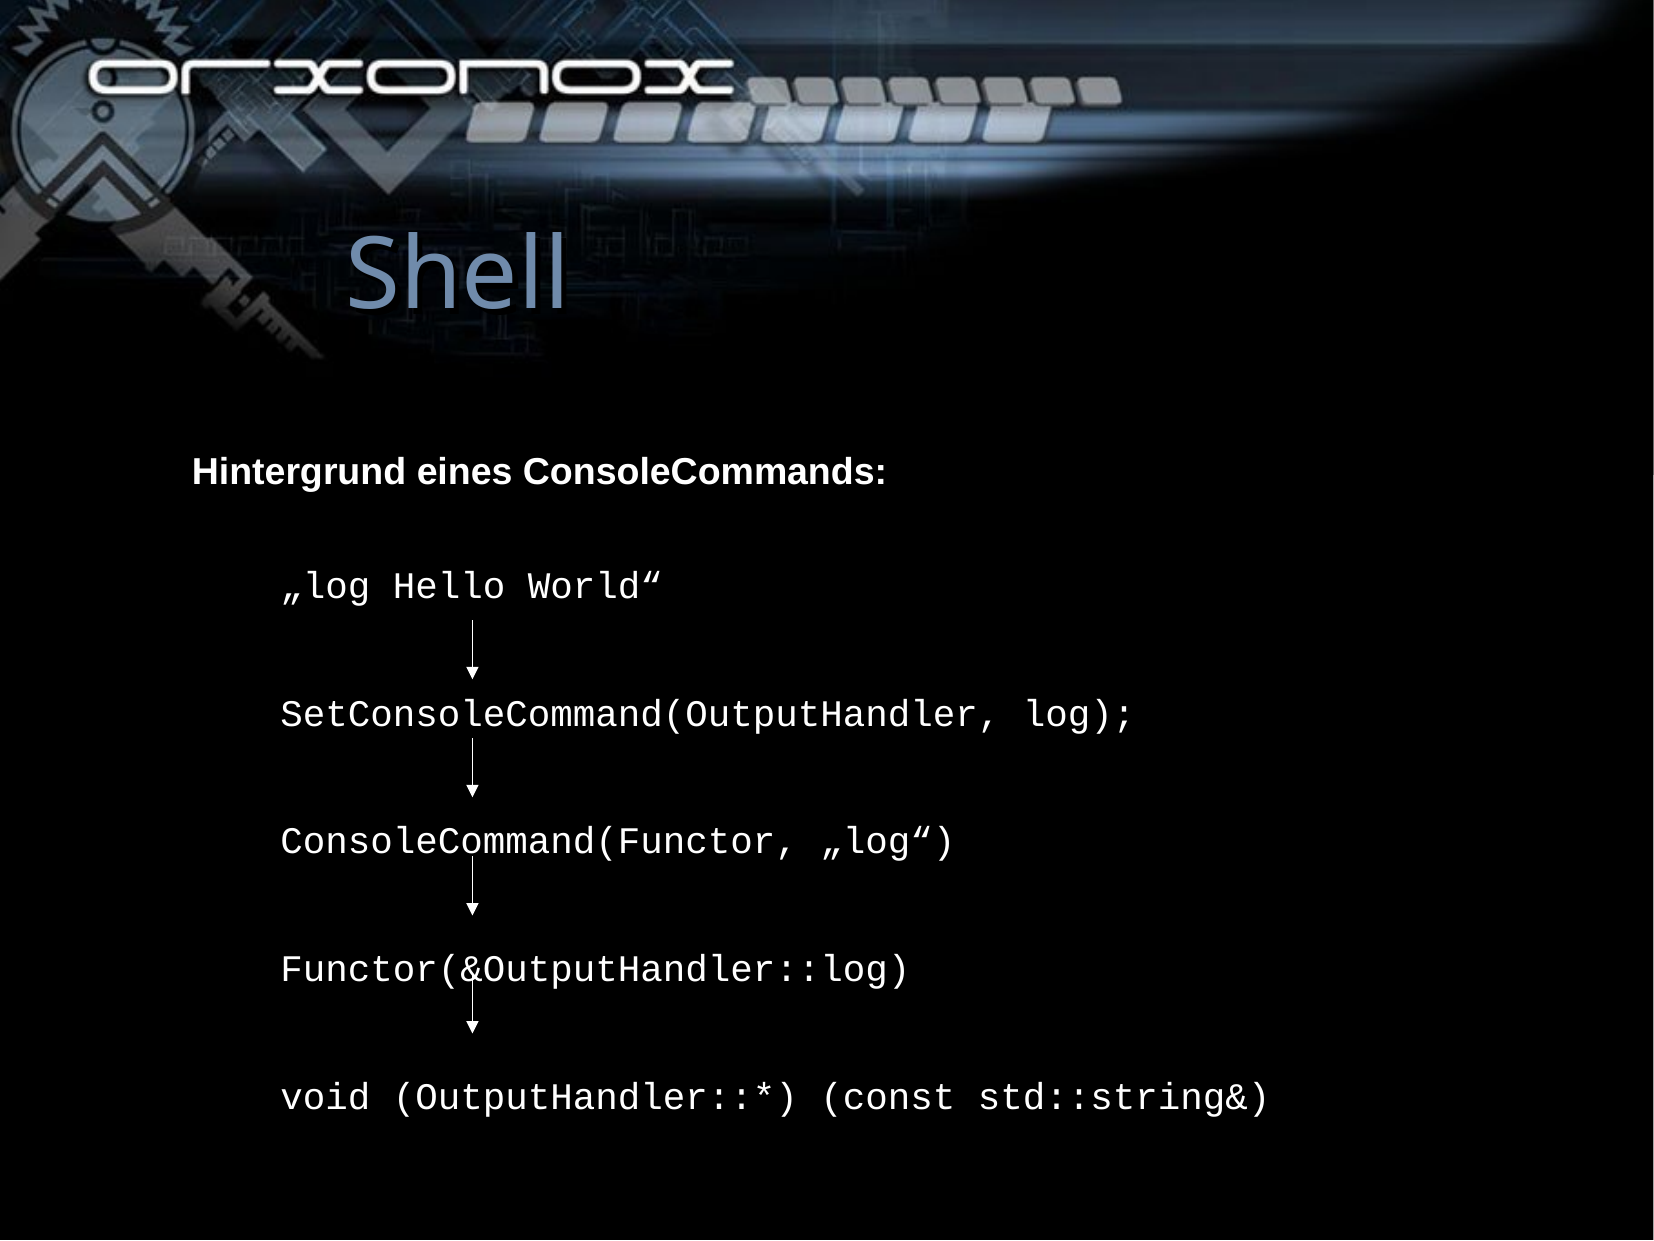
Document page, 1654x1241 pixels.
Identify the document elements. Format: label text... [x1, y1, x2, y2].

text_box „log Hello World“ SetConsoleCommand(OutputHandler, log); ConsoleCommand(Functor, „log“) Functor(&OutputHandler::log) void (OutputHandler::*) (const std::string&) [265, 560, 1388, 1093]
text_box Hintergrund eines ConsoleCommands: [177, 442, 1329, 544]
text_box Shell [330, 194, 1306, 344]
picture [0, 0, 1654, 475]
